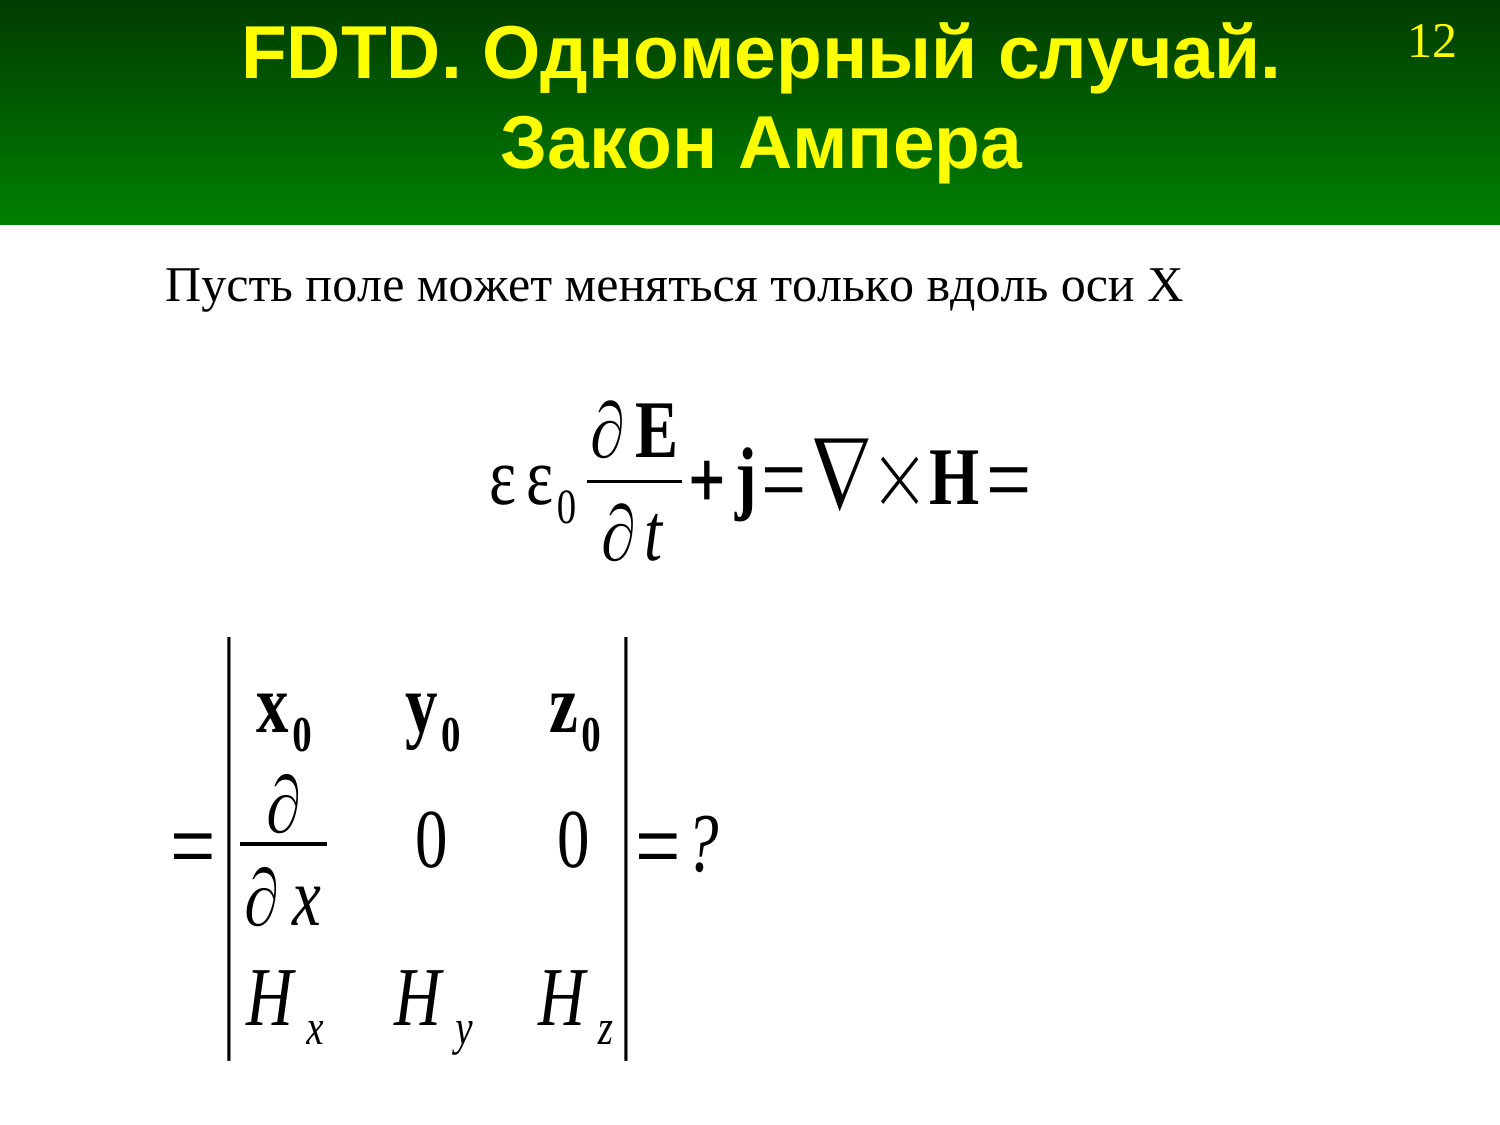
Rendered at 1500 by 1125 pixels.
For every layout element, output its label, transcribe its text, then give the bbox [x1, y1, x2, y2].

title FDTD. Одномерный случай. Закон Ампера [123, 0, 1399, 192]
chart [138, 637, 747, 1075]
chart [461, 384, 1064, 579]
text_box Пусть поле может меняться только вдоль оси X [150, 243, 1350, 332]
